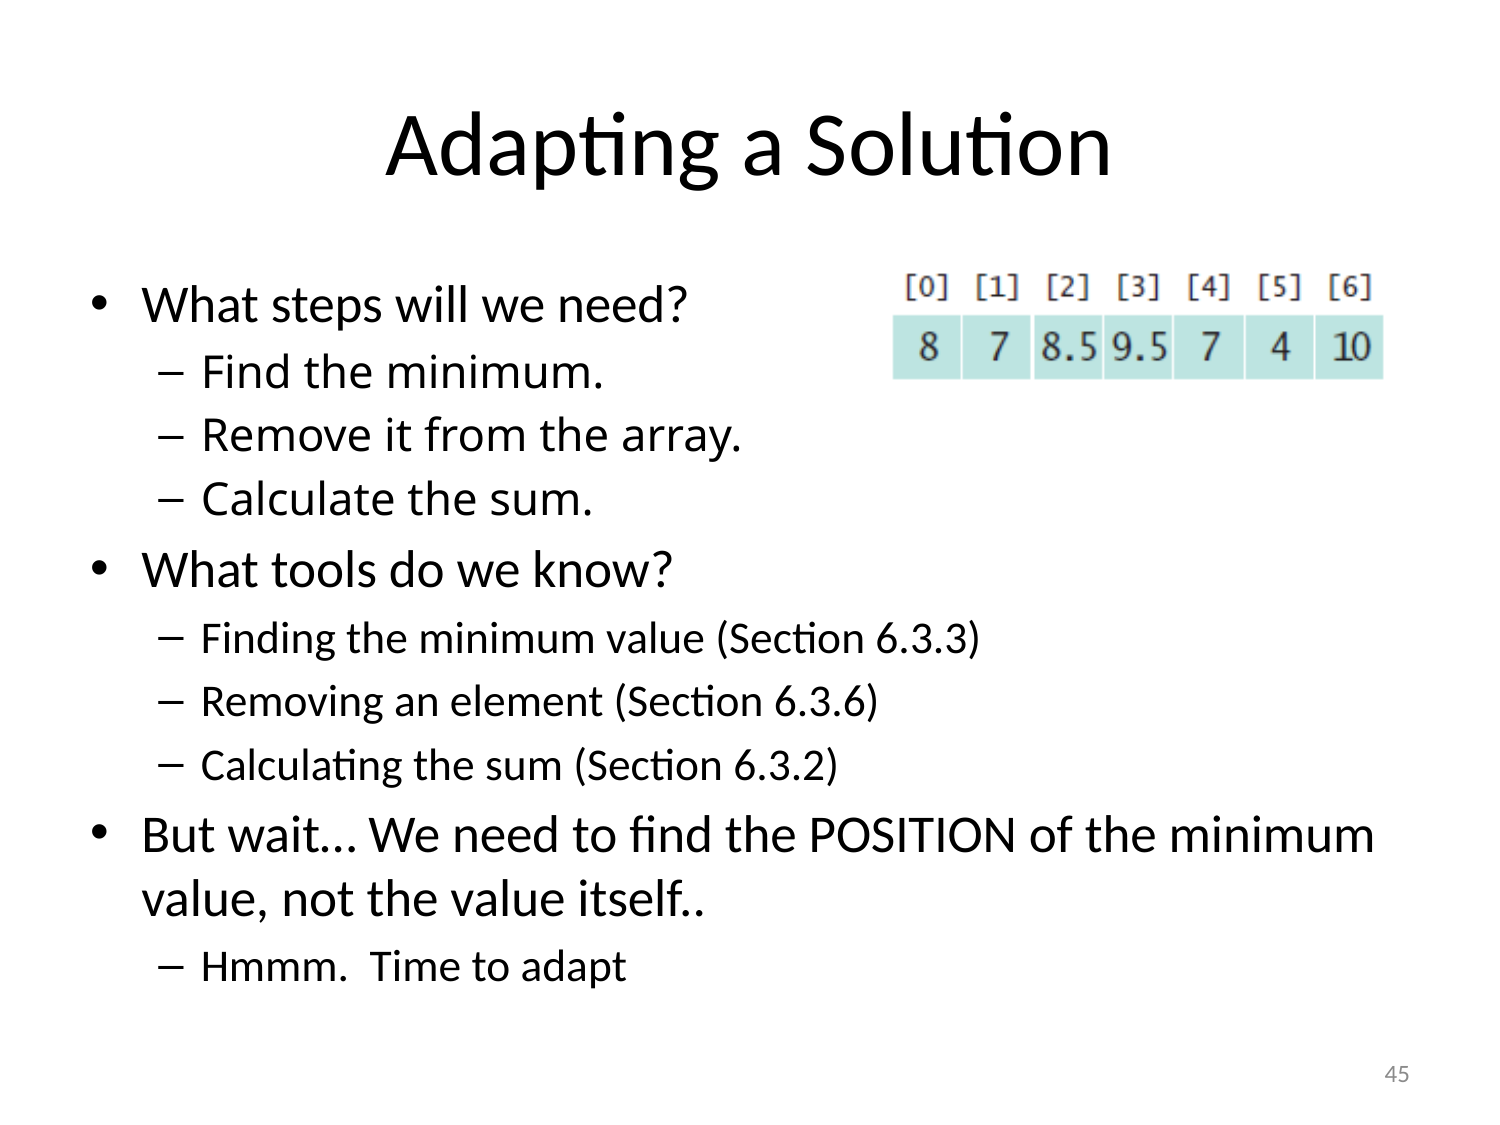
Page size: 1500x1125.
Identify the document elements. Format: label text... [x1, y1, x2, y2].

picture [875, 262, 1394, 388]
list What steps will we need? Find the minimum. Remove it from the array. Calculate the sum. What tools do we know? Finding the minimum value (Section 6.3.3) Removing an element (Section 6.3.6) Calculating the sum (Section 6.3.2) But wait… We need to find the POSITION of the minimum value, not the value itself.. Hmmm. Time to adapt [75, 262, 1425, 1005]
title Adapting a Solution [75, 45, 1425, 233]
slide_number <number> [1074, 1042, 1425, 1103]
